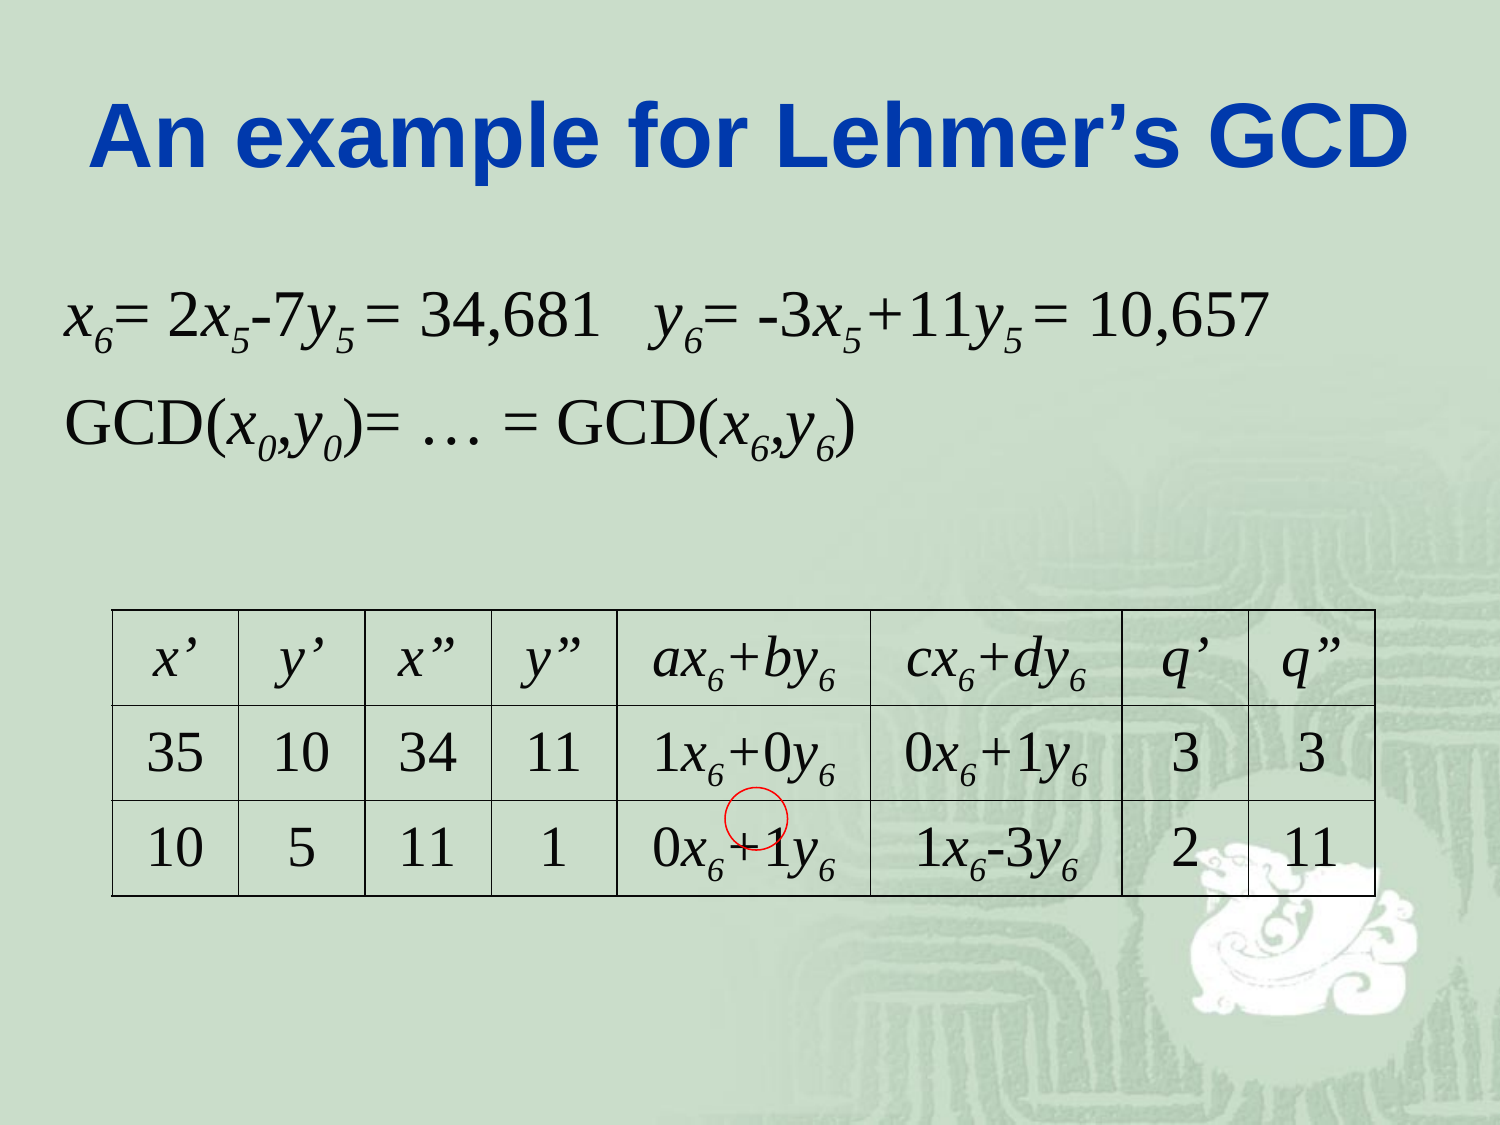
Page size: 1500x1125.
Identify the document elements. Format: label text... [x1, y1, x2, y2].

table_header q’ [1123, 611, 1248, 705]
table_cell 10 [239, 706, 364, 800]
table_cell 1x6-3y6 [871, 801, 1121, 895]
table_header cx6+dy6 [871, 611, 1121, 705]
table_cell 1x6+0y6 [618, 706, 870, 800]
table_cell 0x6+1y6 [618, 801, 870, 895]
title An example for Lehmer’s GCD [49, 37, 1451, 225]
picture [0, 0, 1500, 1125]
table_header x” [366, 611, 491, 705]
table_header y’ [239, 611, 364, 705]
table_cell 3 [1249, 706, 1374, 800]
table_cell 10 [113, 801, 238, 895]
table_header x’ [113, 611, 238, 705]
table_cell 1 [492, 801, 616, 895]
table_cell 11 [492, 706, 616, 800]
table_cell 0x6+1y6 [871, 706, 1121, 800]
table_header q” [1249, 611, 1374, 705]
list x6= 2x5-7y5 = 34,681 y6= -3x5+11y5 = 10,657 GCD(x0,y0)= … = GCD(x6,y6) [49, 262, 1451, 1001]
table_cell 2 [1123, 801, 1248, 895]
table_cell 35 [113, 706, 238, 800]
table_cell 3 [1123, 706, 1248, 800]
text_box [725, 787, 788, 851]
table_header ax6+by6 [618, 611, 870, 705]
table_cell 34 [366, 706, 491, 800]
table_header y” [492, 611, 616, 705]
table_cell 11 [366, 801, 491, 895]
table_cell 11 [1249, 801, 1374, 895]
table_cell 5 [239, 801, 364, 895]
